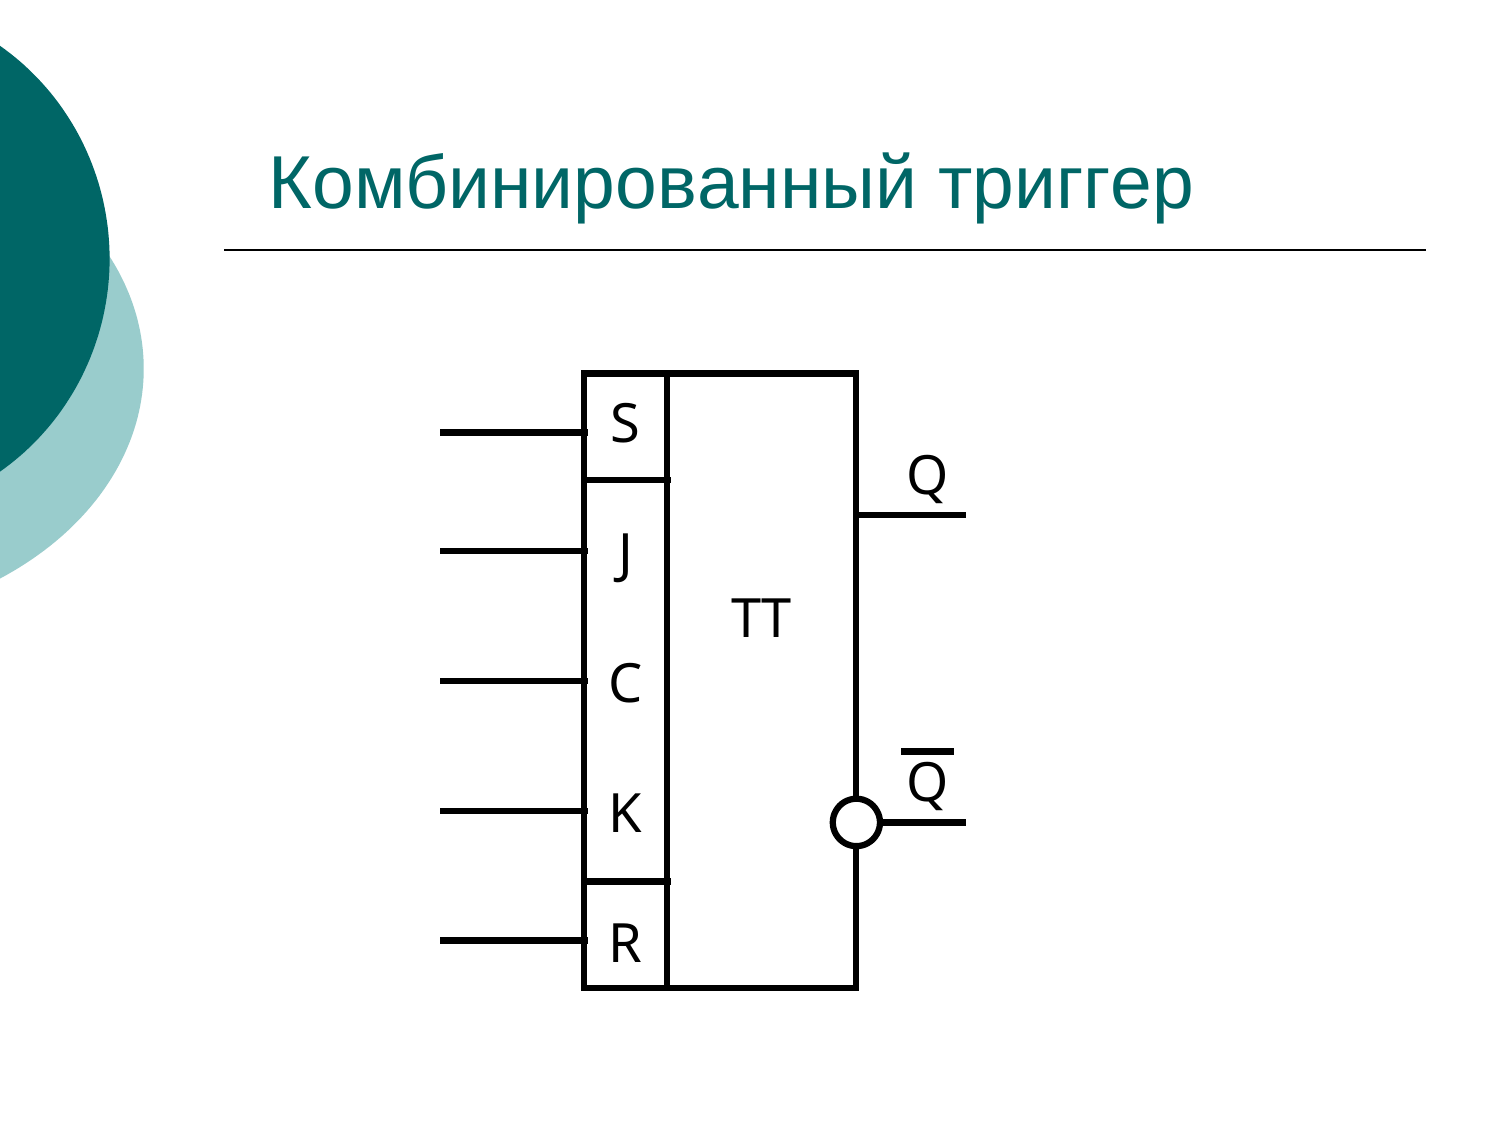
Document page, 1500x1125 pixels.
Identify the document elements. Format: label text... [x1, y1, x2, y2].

text_box TT [667, 373, 857, 988]
text_box Q [891, 432, 999, 513]
text_box Q [891, 739, 999, 821]
text_box S J С K R [584, 483, 667, 878]
text_box S J С K R [584, 885, 667, 988]
text_box S J С K R [584, 373, 667, 477]
text_box [832, 798, 880, 847]
title Комбинированный триггер [254, 11, 1431, 232]
